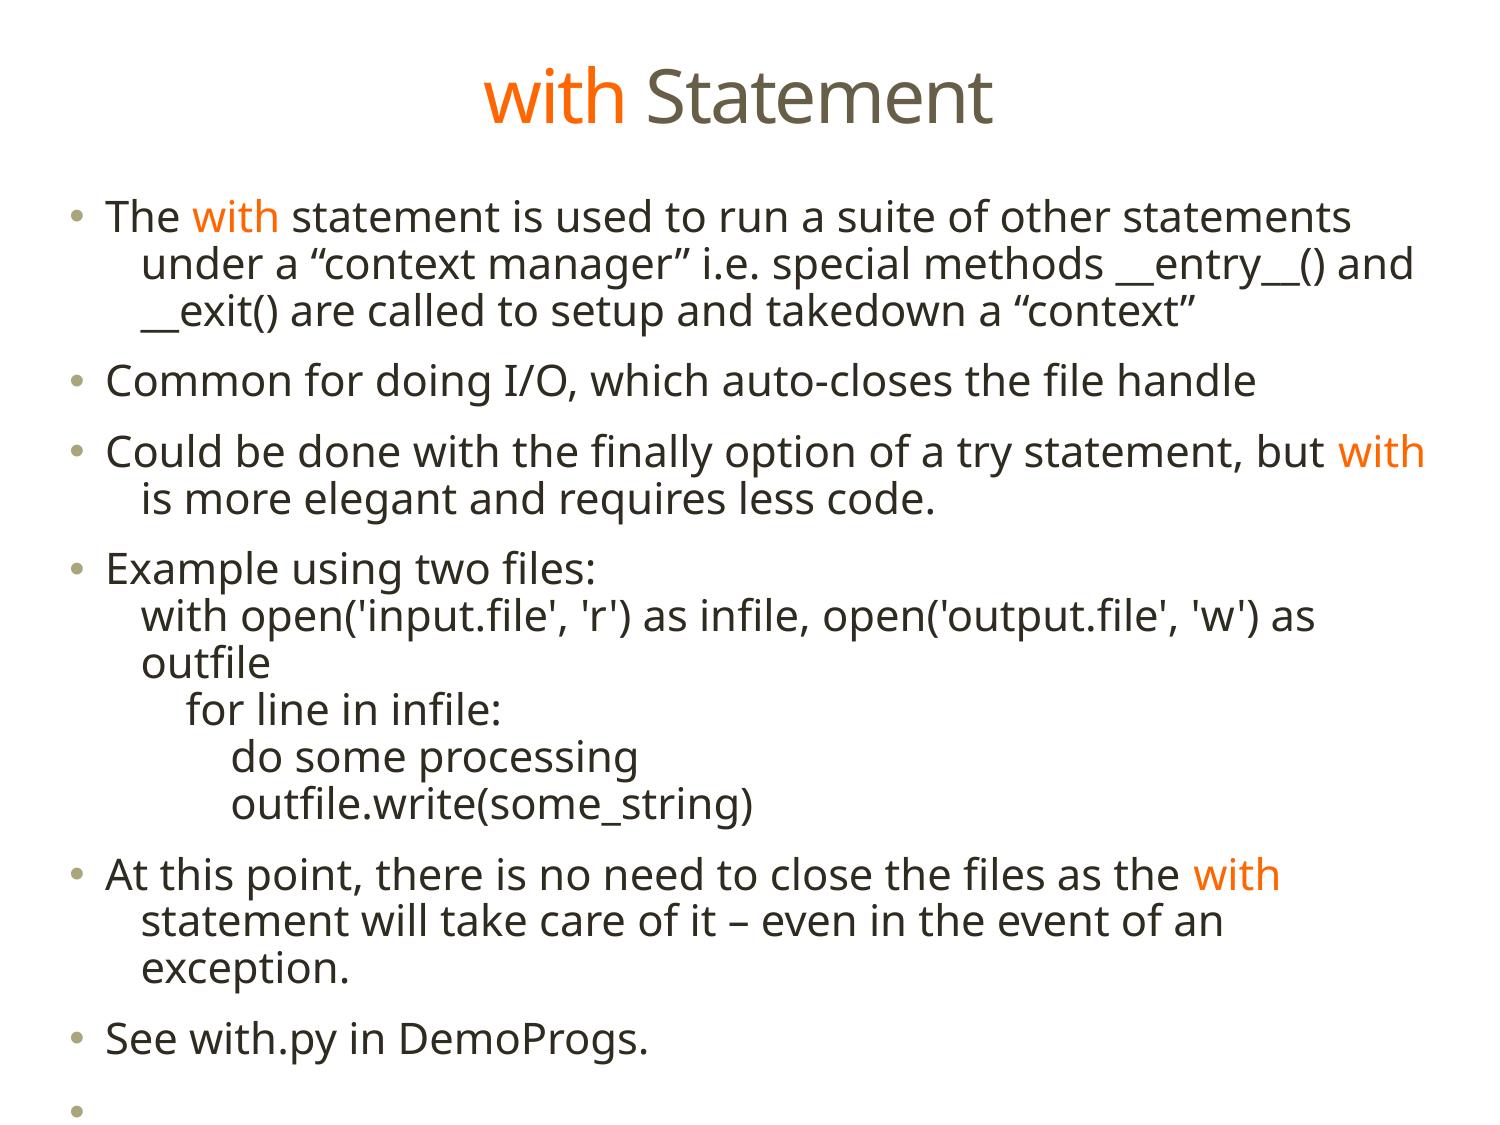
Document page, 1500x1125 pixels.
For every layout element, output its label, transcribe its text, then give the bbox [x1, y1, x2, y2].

list The with statement is used to run a suite of other statements under a “context manager” i.e. special methods __entry__() and __exit() are called to setup and takedown a “context” Common for doing I/O, which auto-closes the file handle Could be done with the finally option of a try statement, but with is more elegant and requires less code. Example using two files: with open('input.file', 'r') as infile, open('output.file', 'w') as outfile for line in infile: do some processing outfile.write(some_string) At this point, there is no need to close the files as the with statement will take care of it – even in the event of an exception. See with.py in DemoProgs. [18, 187, 1460, 1078]
title with Statement [18, 0, 1460, 187]
